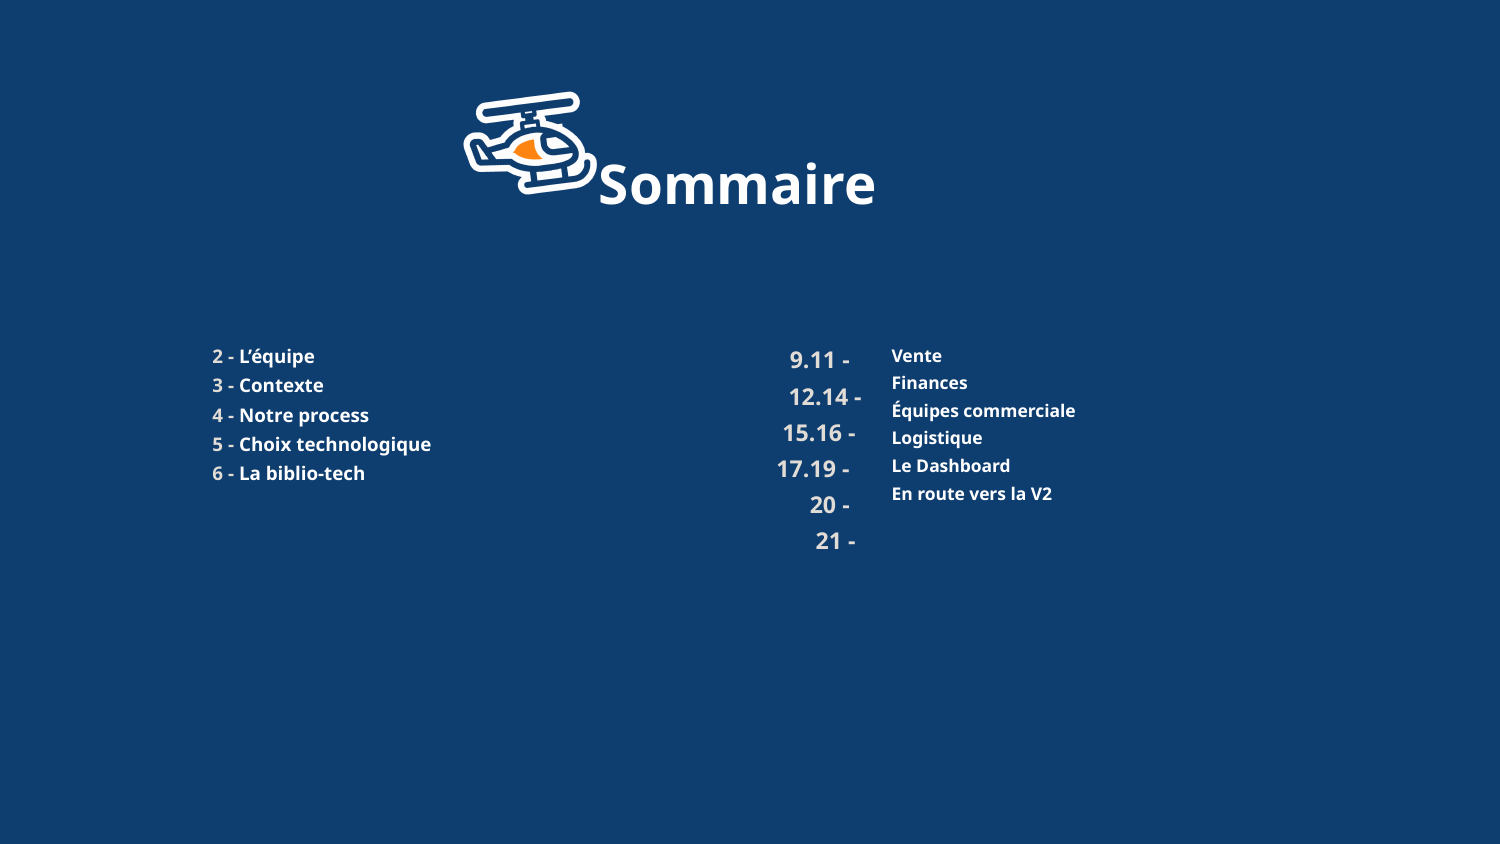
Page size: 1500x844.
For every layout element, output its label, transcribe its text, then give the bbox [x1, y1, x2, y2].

title Vente Finances Équipes commerciale Logistique Le Dashboard En route vers la V2 [876, 324, 1434, 604]
title 9.11 - 12.14 - 15.16 - 17.19 - 20 - 21 - [710, 324, 877, 643]
title Sommaire [356, 130, 1120, 236]
picture [458, 89, 600, 202]
title 2 - L’équipe 3 - Contexte 4 - Notre process 5 - Choix technologique 6 - La biblio-tech [197, 324, 696, 587]
